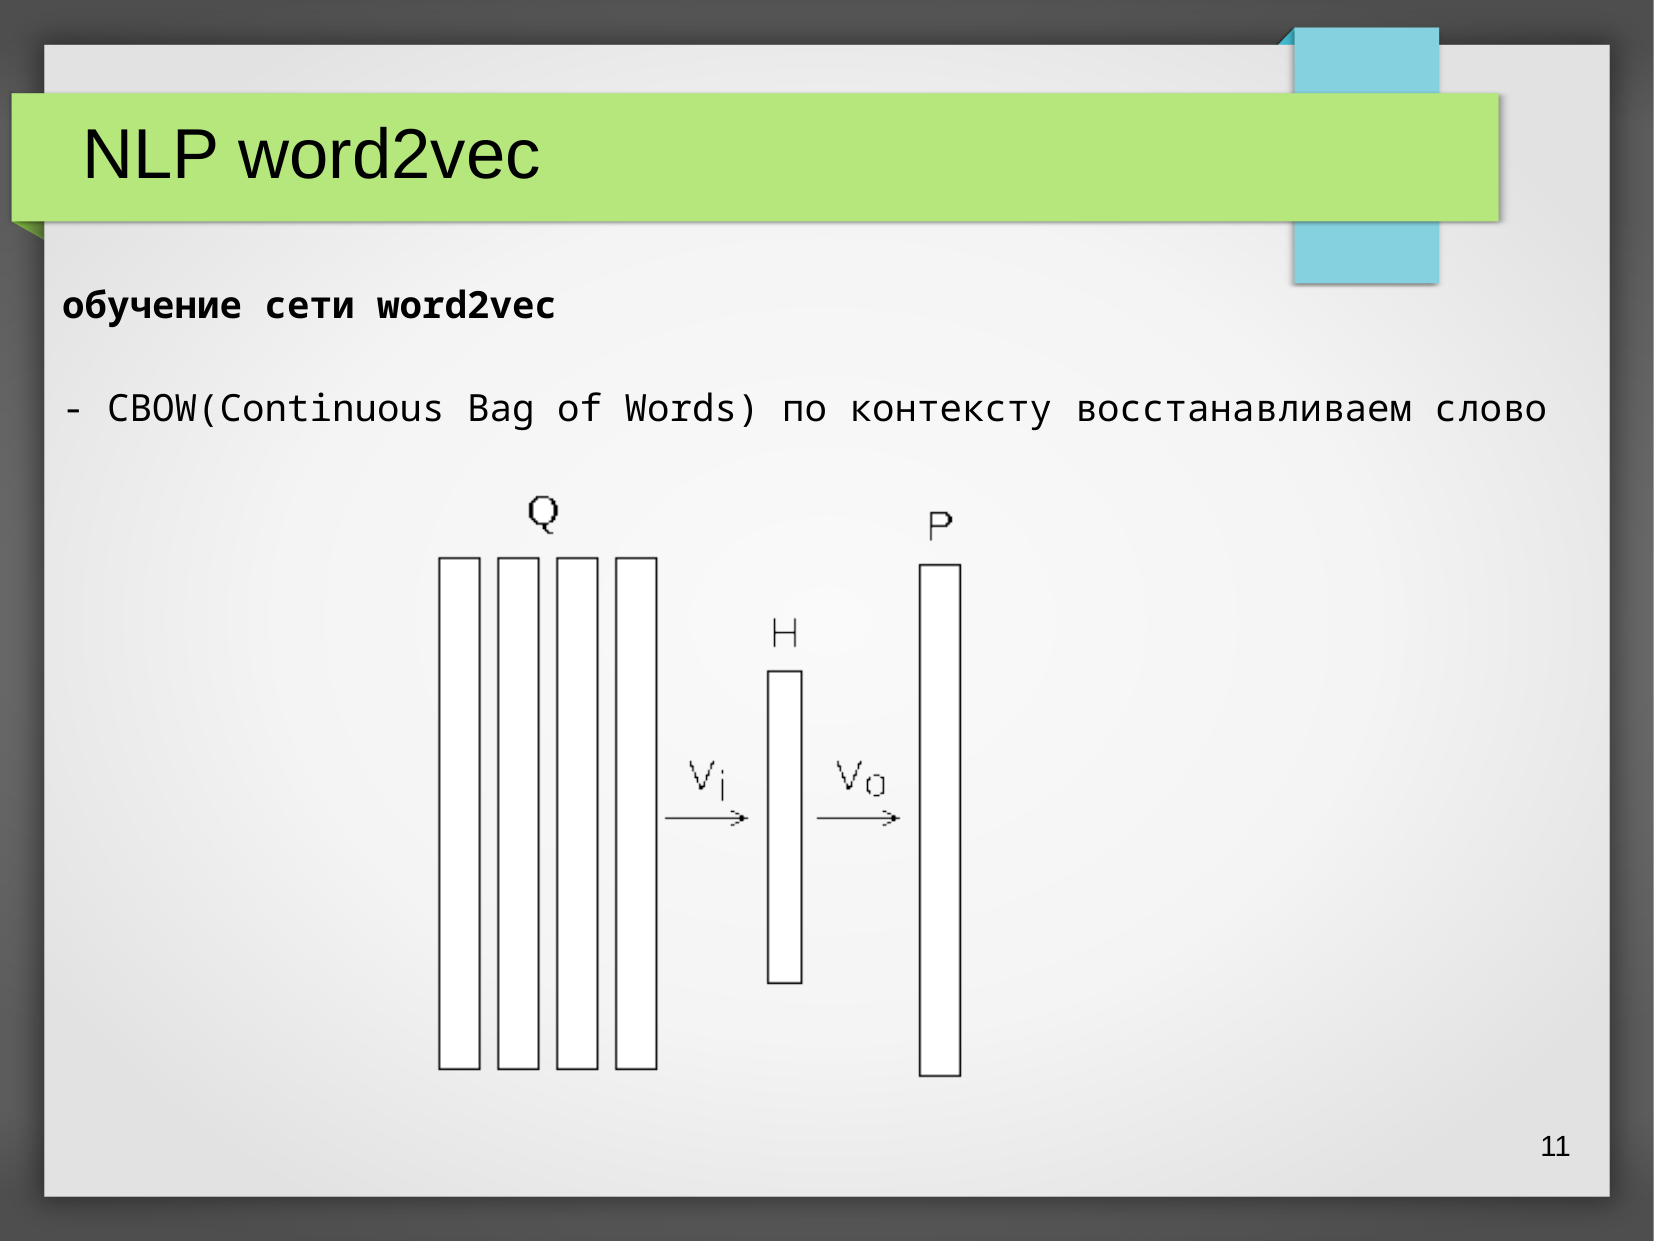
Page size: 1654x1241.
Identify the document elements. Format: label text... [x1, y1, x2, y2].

title NLP word2vec [82, 113, 1406, 194]
picture [0, 0, 1654, 1241]
text_box обучение сети word2vec - CBOW(Continuous Bag of Words) по контексту восстанавливаем слово [47, 271, 1607, 486]
